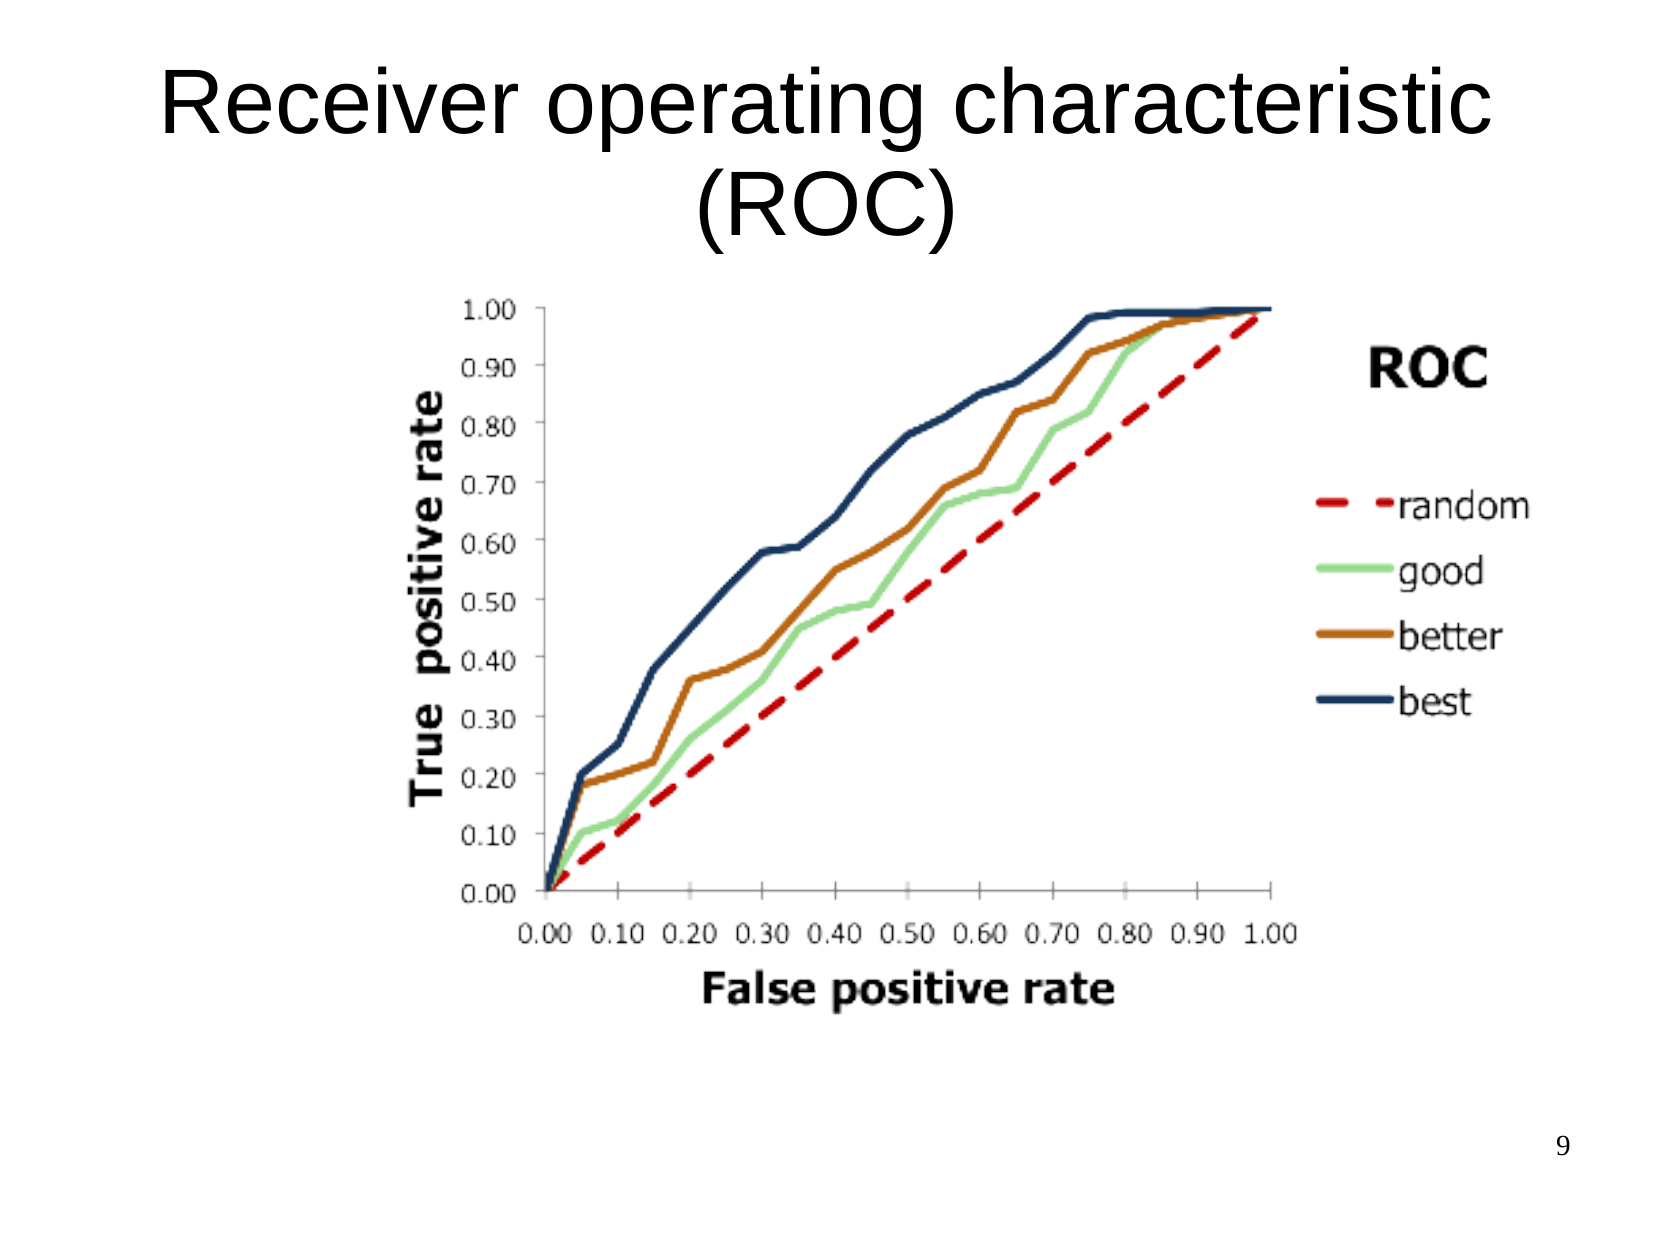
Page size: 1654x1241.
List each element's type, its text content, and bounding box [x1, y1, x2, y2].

picture [359, 171, 1583, 1040]
title Receiver operating characteristic (ROC) [82, 49, 1571, 257]
